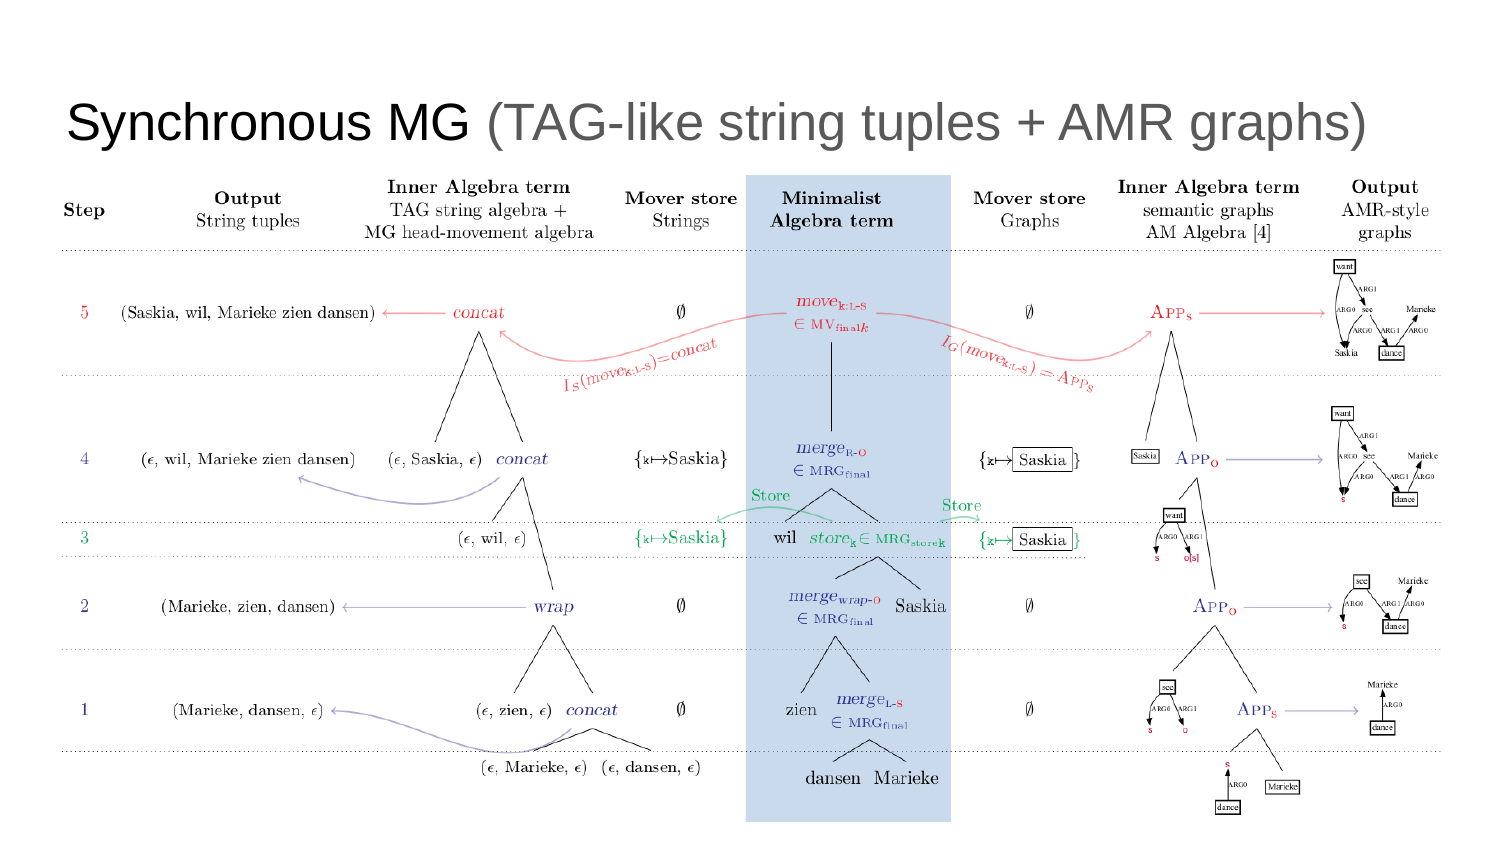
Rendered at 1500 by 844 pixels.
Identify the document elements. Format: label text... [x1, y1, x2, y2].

picture [59, 175, 1441, 822]
title Synchronous MG (TAG-like string tuples + AMR graphs) [51, 72, 1449, 167]
